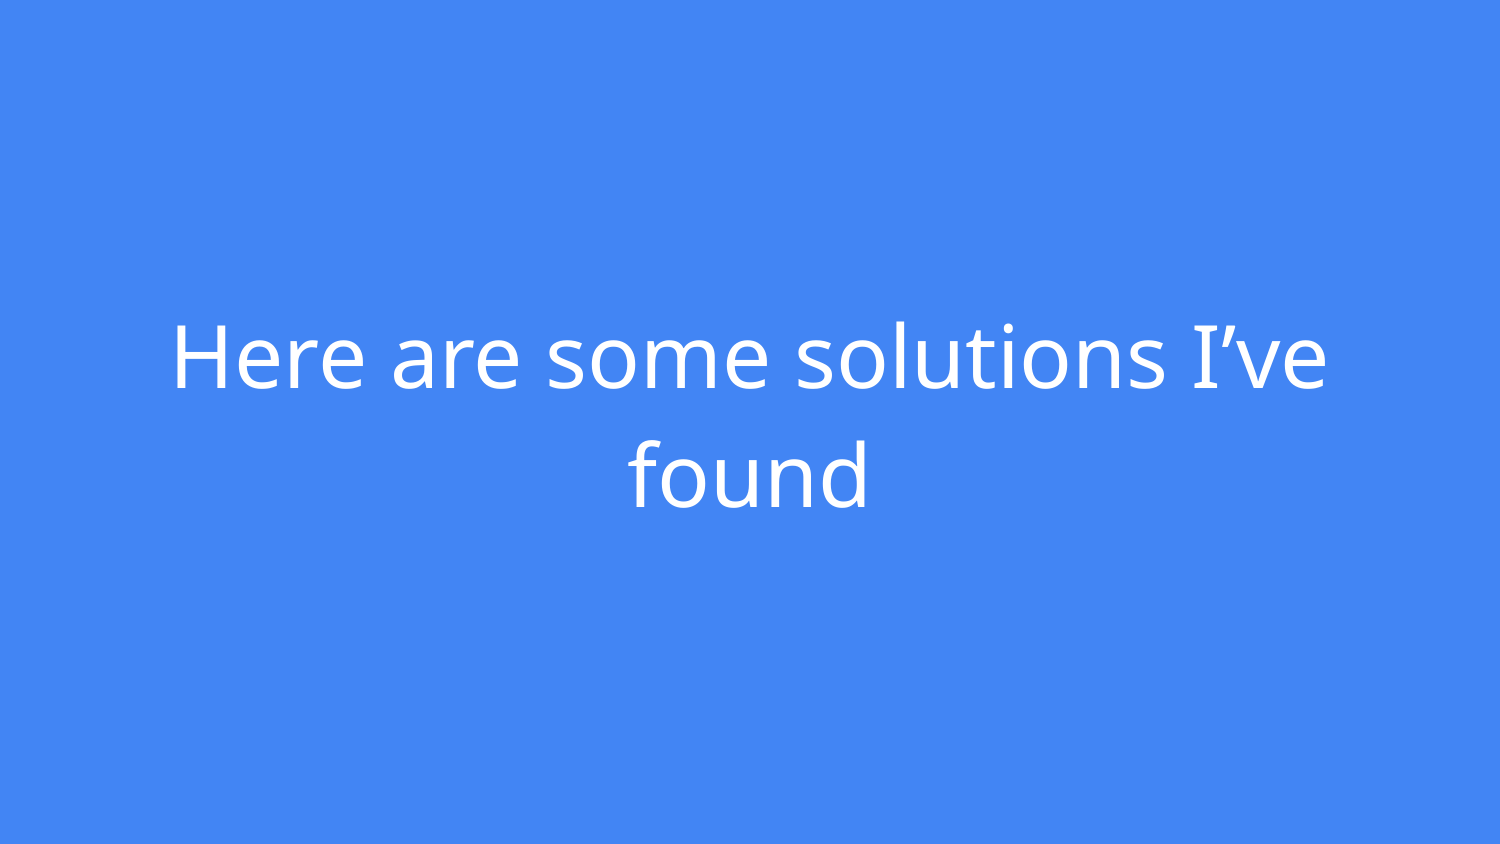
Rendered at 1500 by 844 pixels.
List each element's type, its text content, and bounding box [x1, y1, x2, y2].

title Here are some solutions I’ve found [75, 58, 1425, 771]
